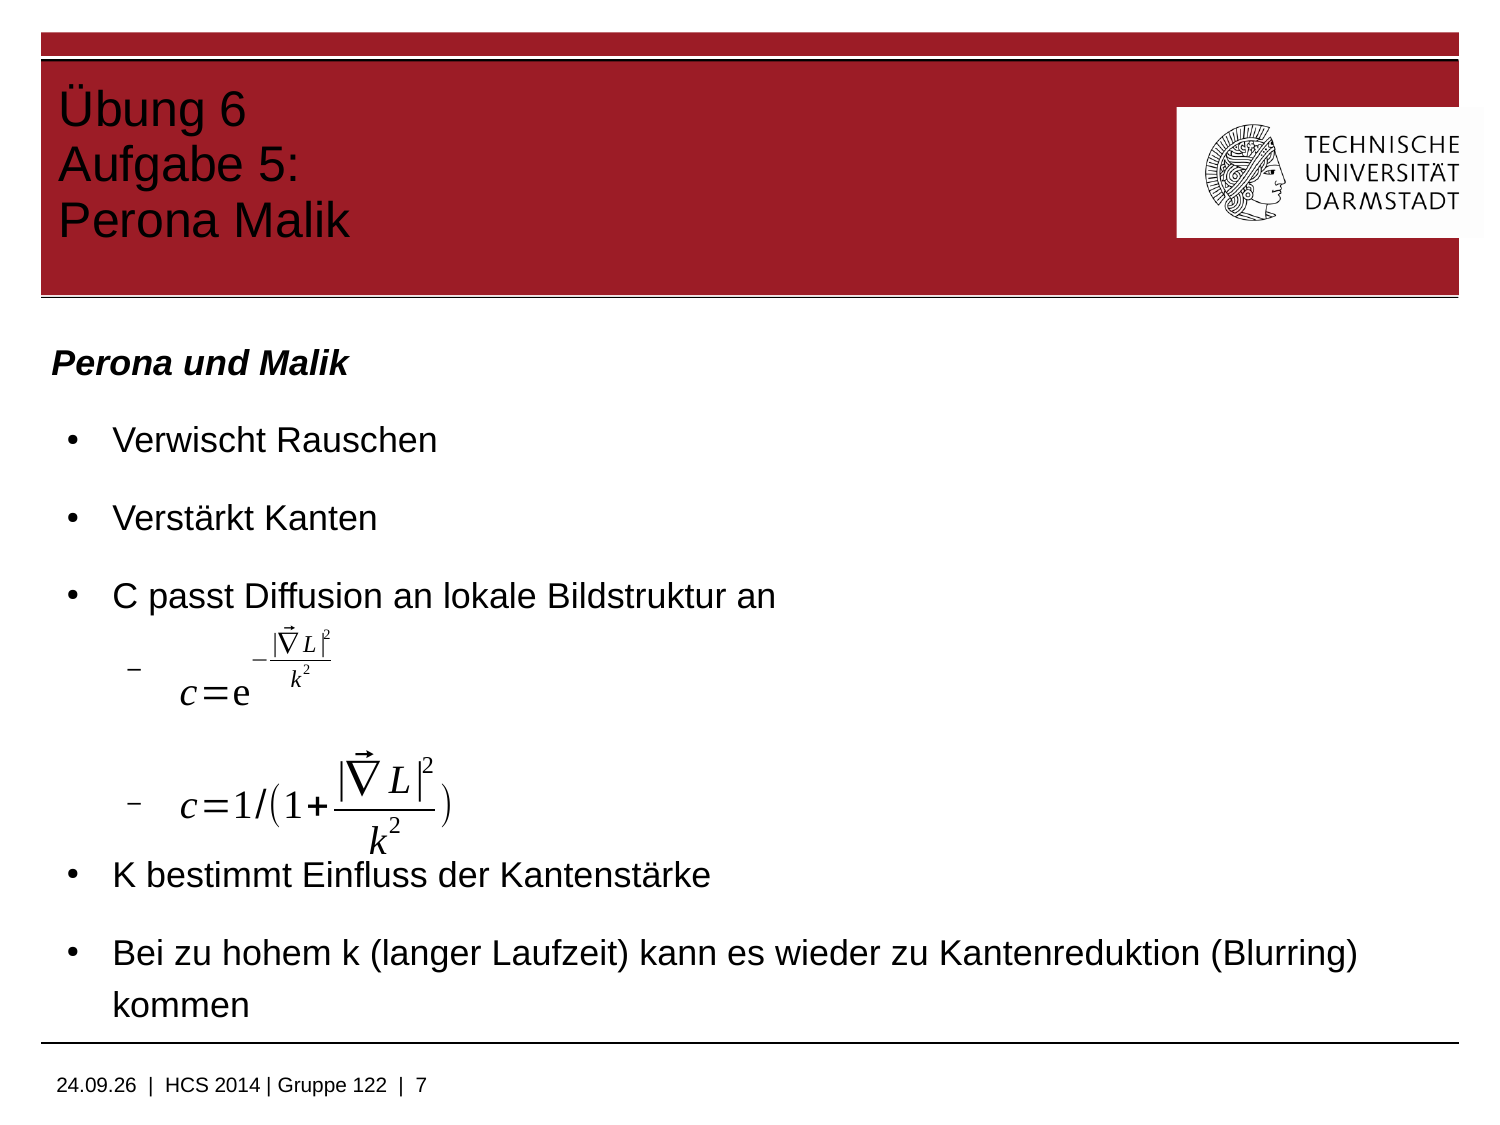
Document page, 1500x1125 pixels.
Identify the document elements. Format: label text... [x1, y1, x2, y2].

picture [1176, 107, 1484, 238]
chart [169, 748, 463, 862]
title Übung 6 Aufgabe 5: Perona Malik [59, 80, 1149, 249]
list Perona und Malik Verwischt Rauschen Verstärkt Kanten C passt Diffusion an lokale Bildstruktur an K bestimmt Einfluss der Kantenstärke Bei zu hohem k (langer Laufzeit) kann es wieder zu Kantenreduktion (Blurring) kommen [51, 330, 1444, 1028]
chart [169, 624, 343, 713]
